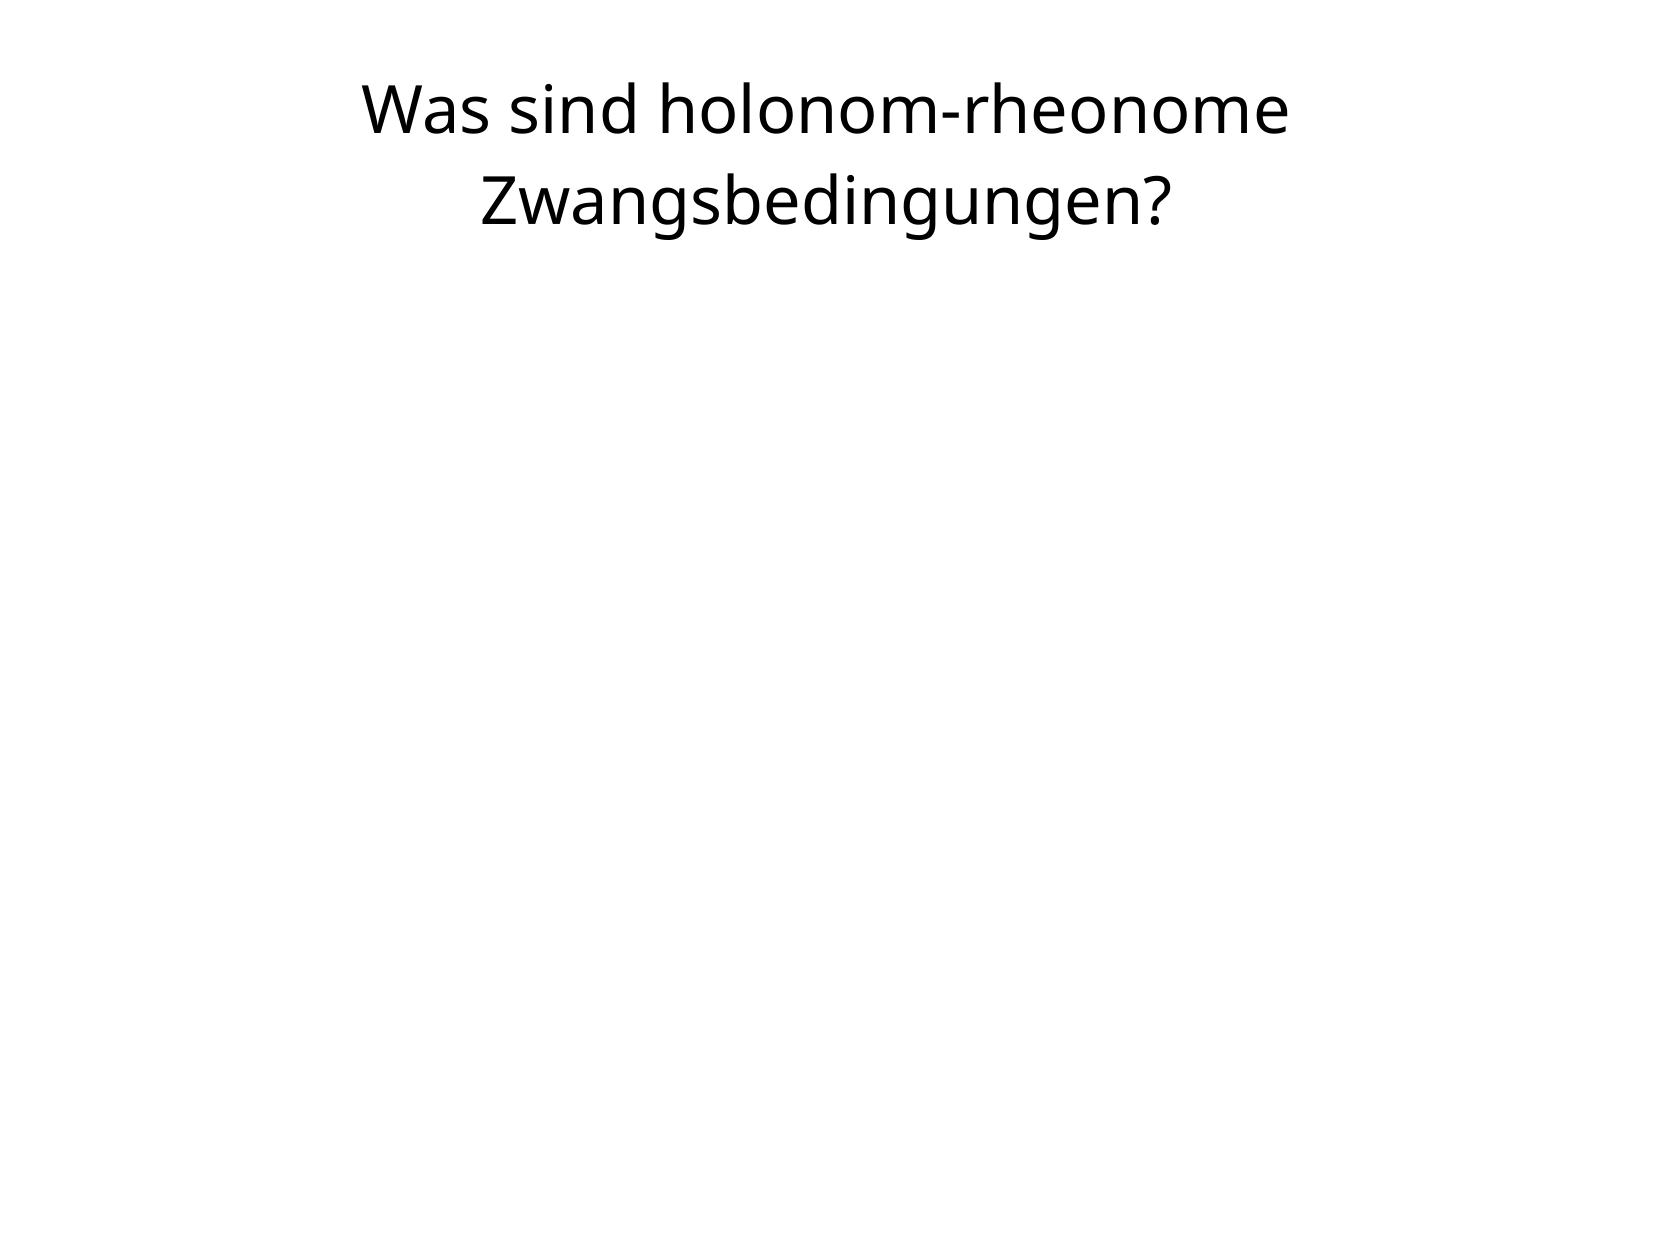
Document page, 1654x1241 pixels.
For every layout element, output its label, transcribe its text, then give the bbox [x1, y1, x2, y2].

title Was sind holonom-rheonome Zwangsbedingungen? [82, 49, 1571, 257]
